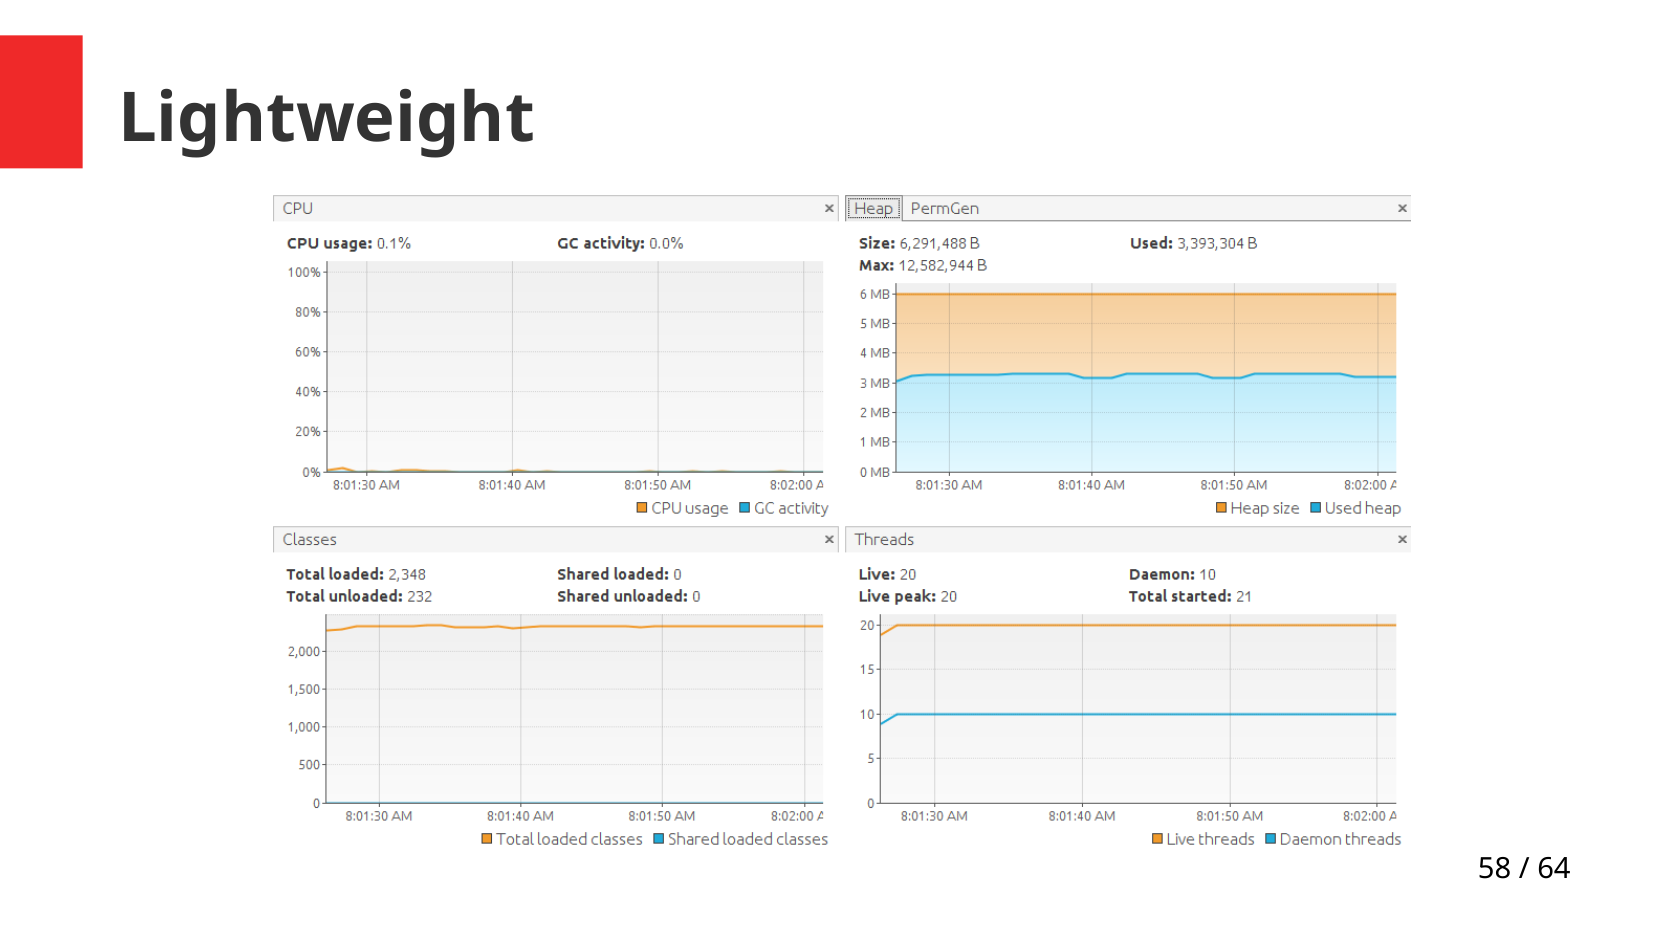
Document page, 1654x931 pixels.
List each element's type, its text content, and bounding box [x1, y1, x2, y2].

picture [272, 192, 1411, 851]
title Lightweight [118, 37, 1571, 193]
